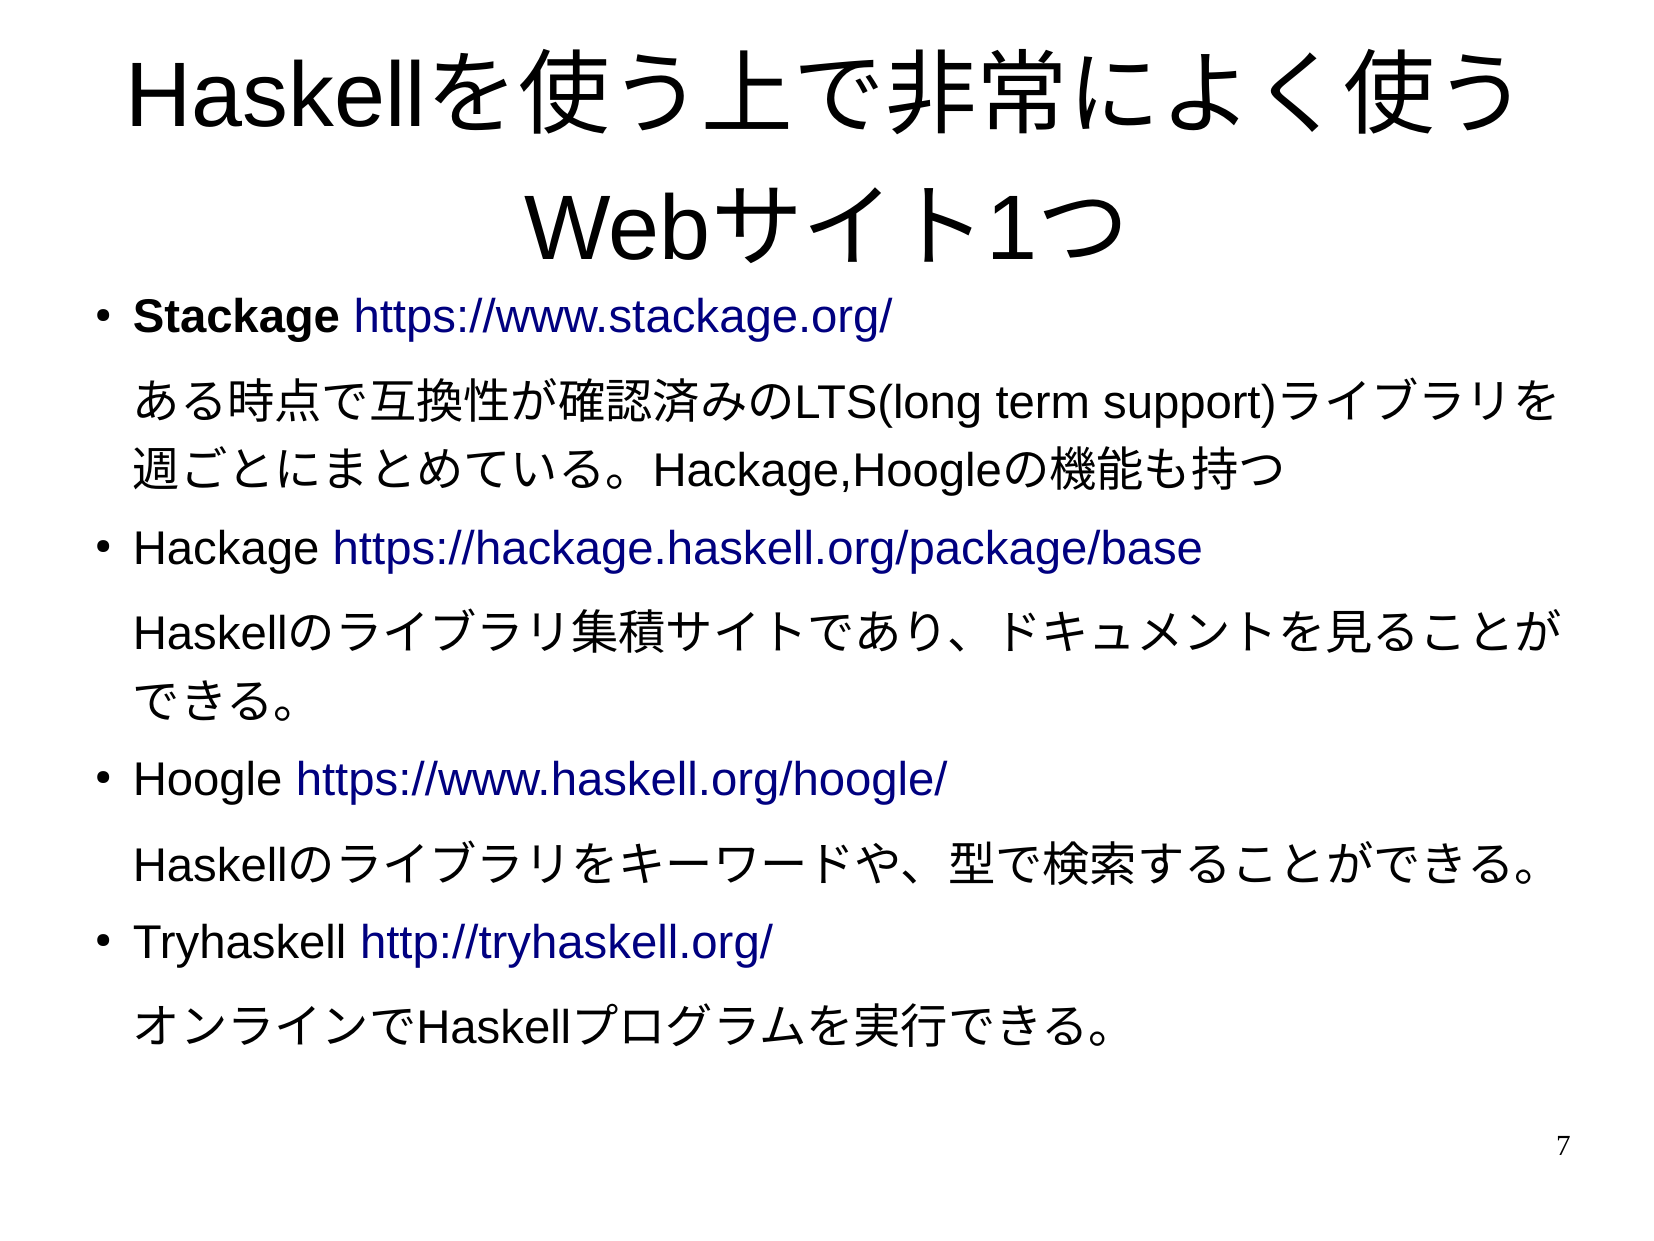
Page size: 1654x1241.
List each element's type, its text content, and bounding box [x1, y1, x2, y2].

list Stackage https://www.stackage.org/ ある時点で互換性が確認済みのLTS(long term support)ライブラリを週ごとにまとめている。Hackage,Hoogleの機能も持つ Hackage https://hackage.haskell.org/package/base Haskellのライブラリ集積サイトであり、ドキュメントを見ることができる。 Hoogle https://www.haskell.org/hoogle/ Haskellのライブラリをキーワードや、型で検索することができる。 Tryhaskell http://tryhaskell.org/ オンラインでHaskellプログラムを実行できる。 [82, 290, 1571, 1123]
title Haskellを使う上で非常によく使う Webサイト1つ [82, 49, 1571, 257]
